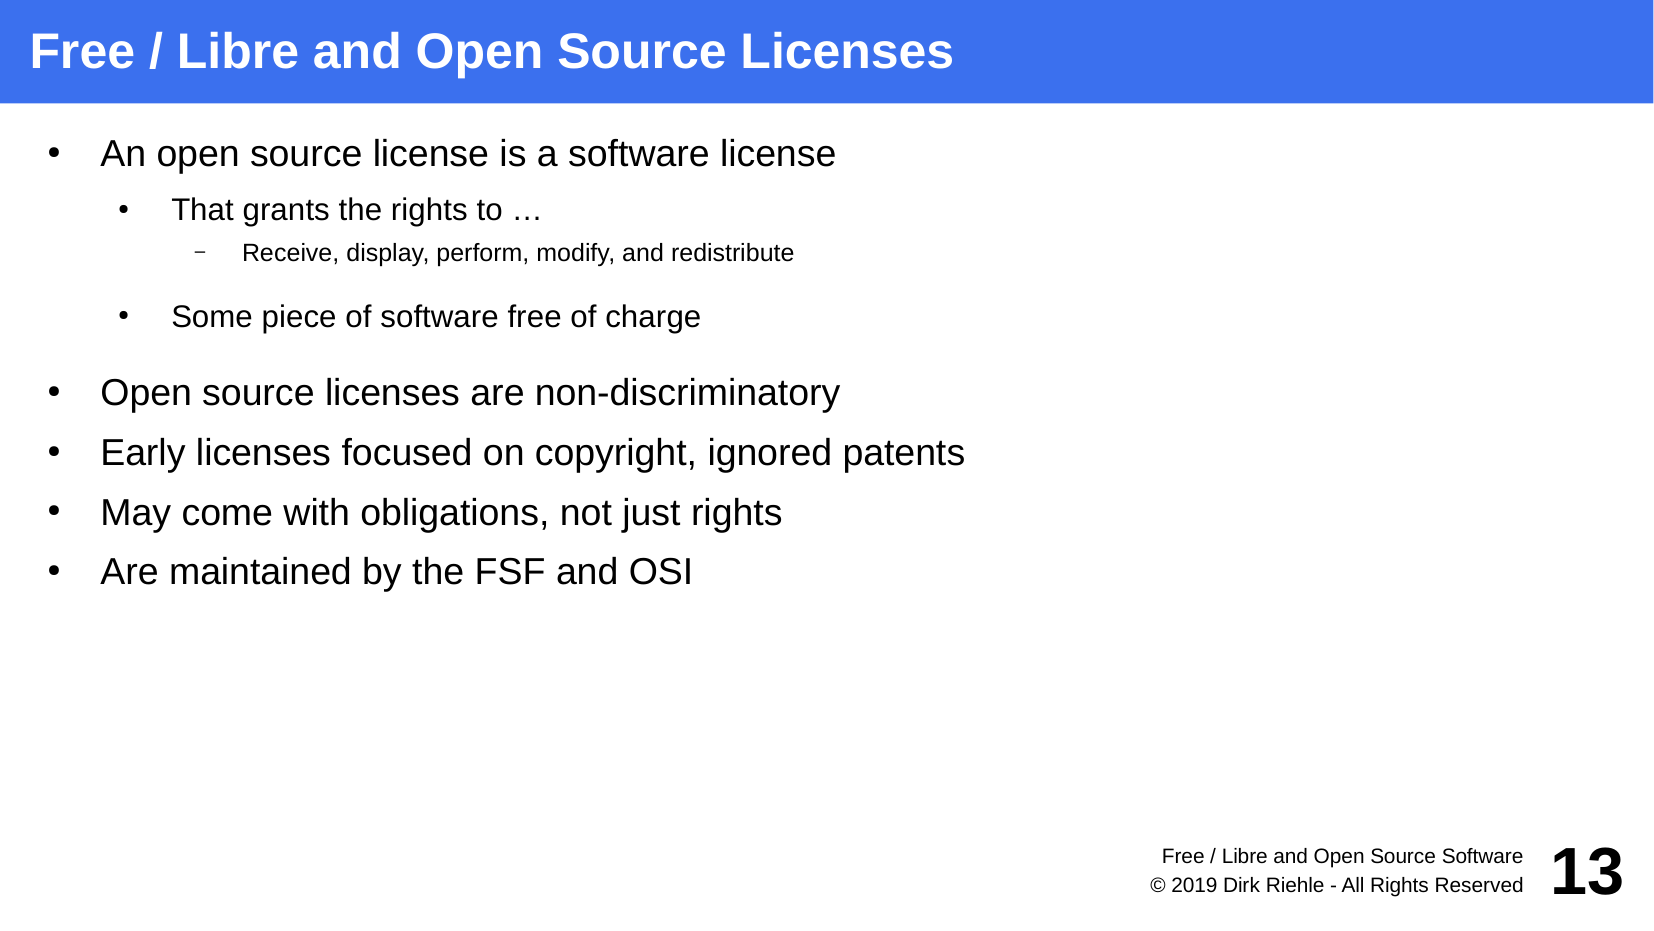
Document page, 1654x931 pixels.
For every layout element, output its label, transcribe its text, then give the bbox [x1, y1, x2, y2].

list An open source license is a software license That grants the rights to … Receive, display, perform, modify, and redistribute Some piece of software free of charge Open source licenses are non-discriminatory Early licenses focused on copyright, ignored patents May come with obligations, not just rights Are maintained by the FSF and OSI [29, 132, 1625, 813]
title Free / Libre and Open Source Licenses [0, 0, 1654, 104]
